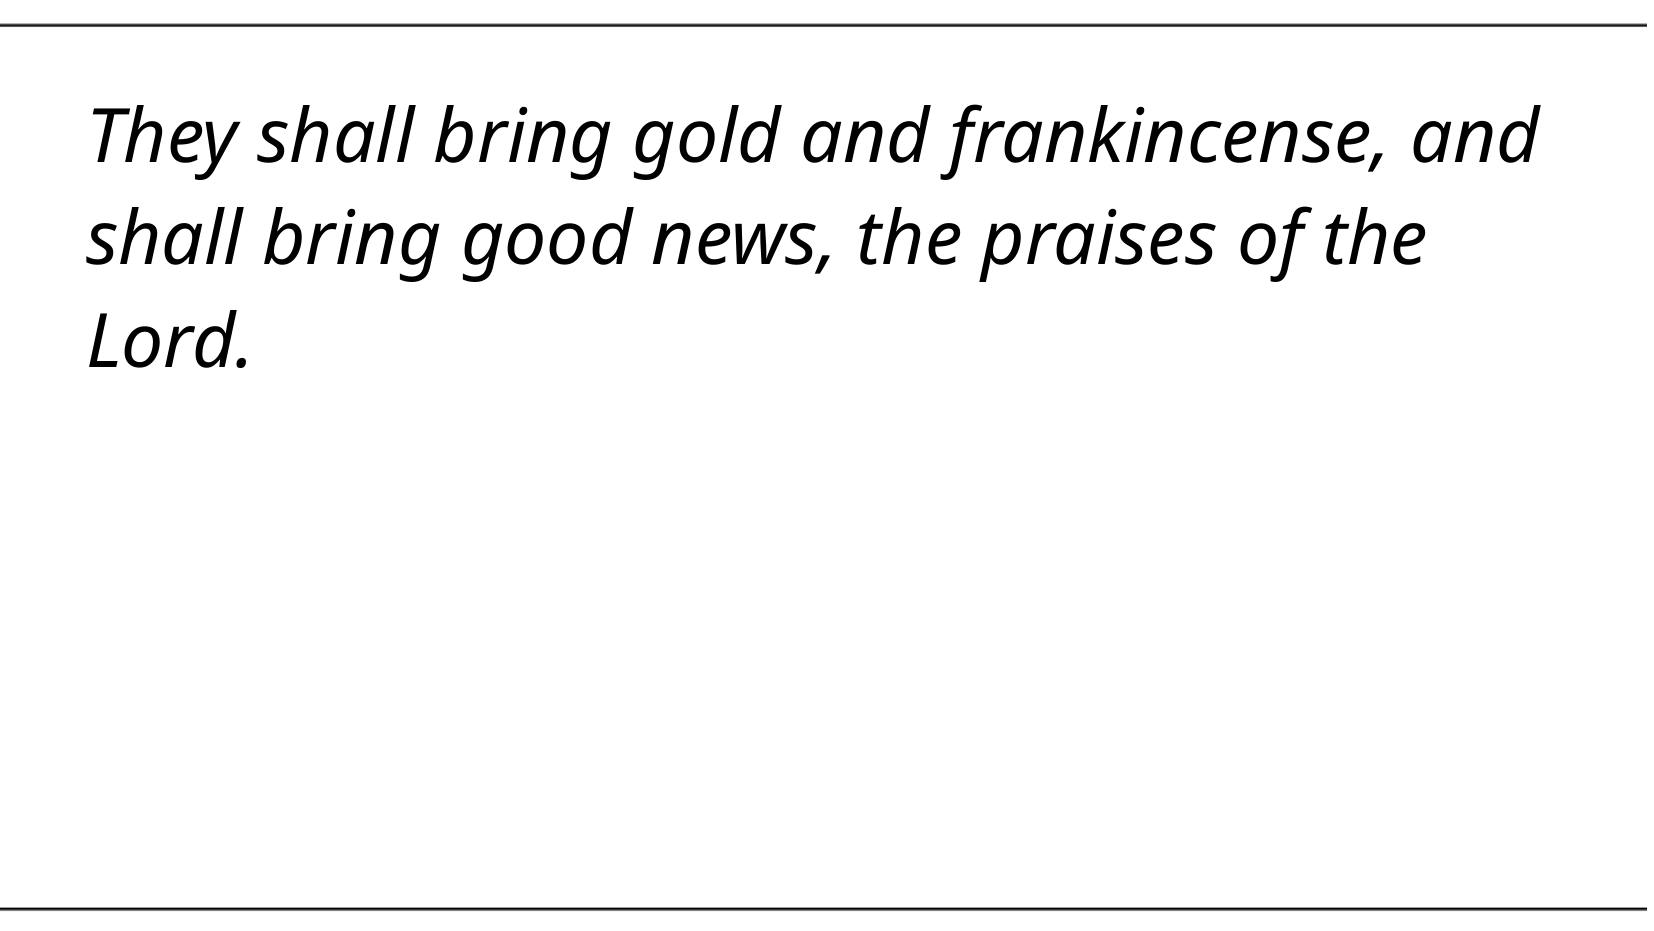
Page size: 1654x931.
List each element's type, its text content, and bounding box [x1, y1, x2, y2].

text_box They shall bring gold and frankincense, and shall bring good news, the praises of the Lord. [71, 75, 1617, 418]
picture [0, 2, 1647, 931]
